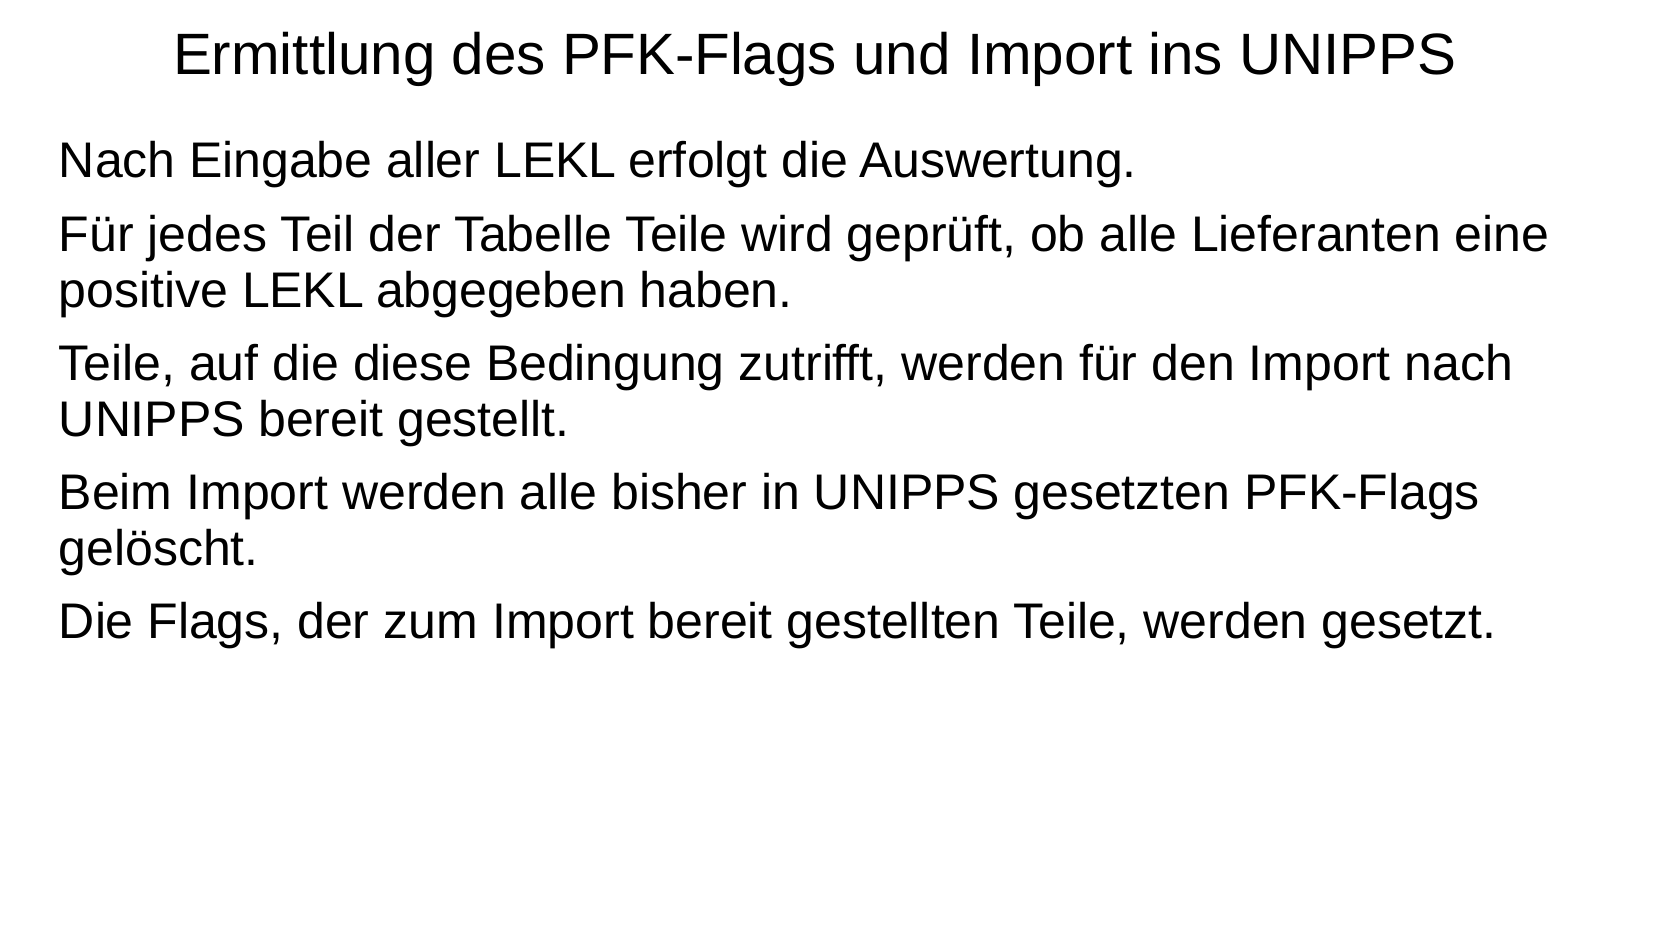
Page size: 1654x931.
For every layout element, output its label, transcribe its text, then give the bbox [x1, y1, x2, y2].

text_box Nach Eingabe aller LEKL erfolgt die Auswertung. Für jedes Teil der Tabelle Teile wird geprüft, ob alle Lieferanten eine positive LEKL abgegeben haben. Teile, auf die diese Bedingung zutrifft, werden für den Import nach UNIPPS bereit gestellt. Beim Import werden alle bisher in UNIPPS gesetzten PFK-Flags gelöscht. Die Flags, der zum Import bereit gestellten Teile, werden gesetzt. [59, 132, 1654, 779]
title Ermittlung des PFK-Flags und Import ins UNIPPS [70, 21, 1560, 87]
